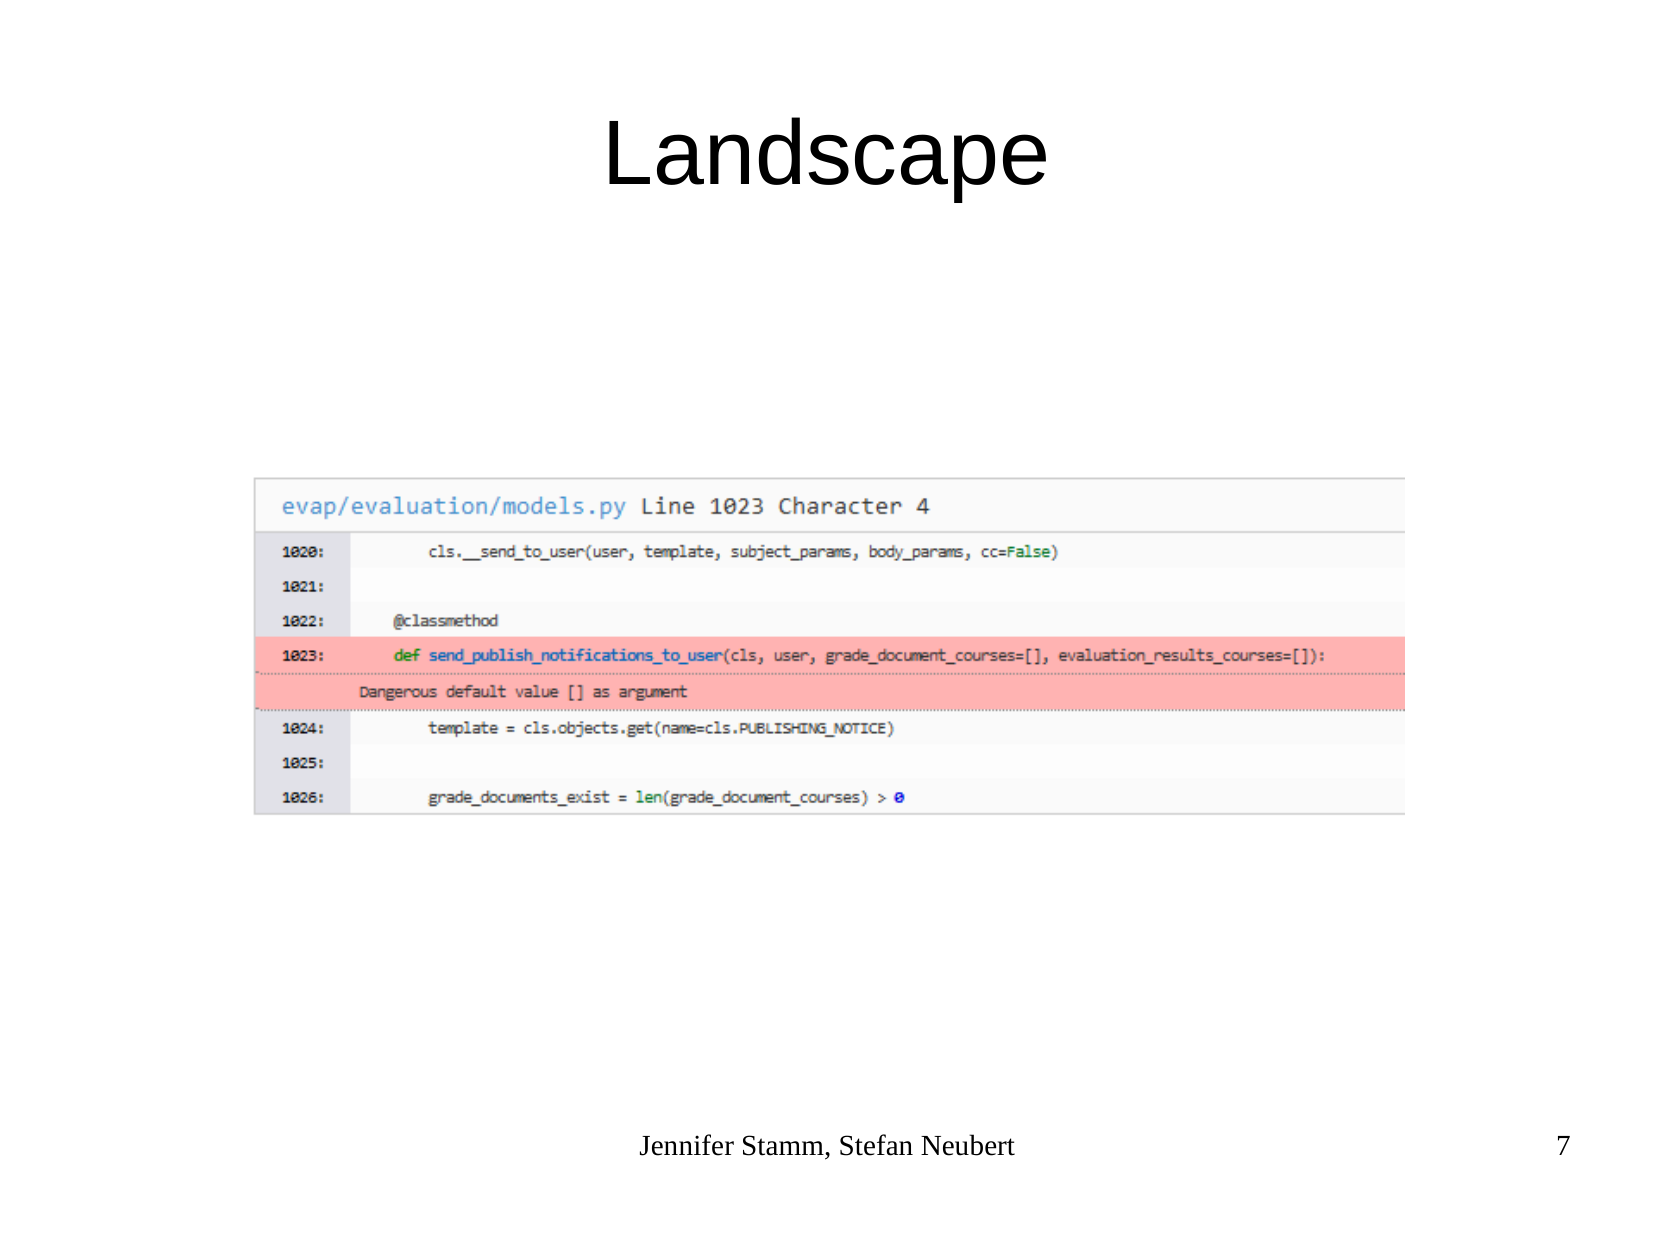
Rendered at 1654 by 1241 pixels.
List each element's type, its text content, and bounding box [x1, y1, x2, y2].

picture [249, 471, 1405, 829]
title Landscape [82, 49, 1571, 257]
